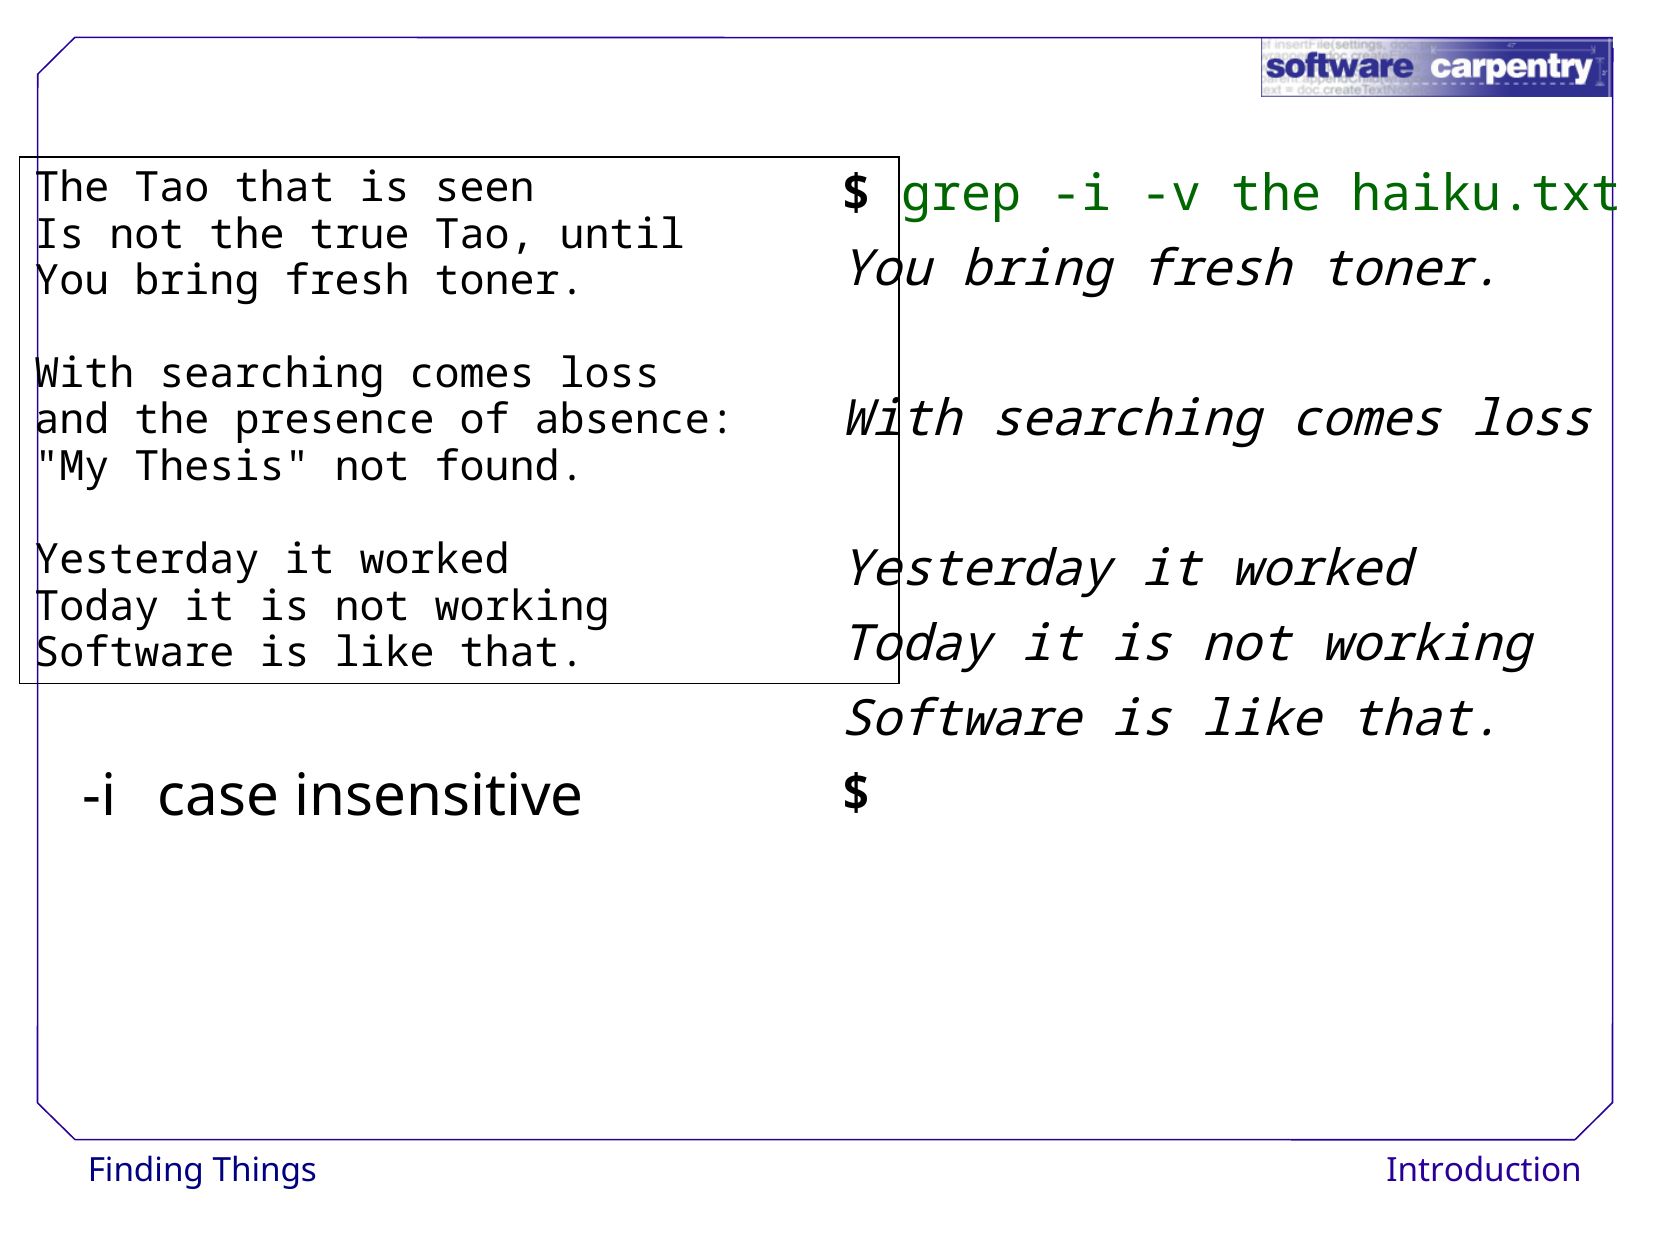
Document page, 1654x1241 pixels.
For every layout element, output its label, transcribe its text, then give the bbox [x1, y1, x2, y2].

text_box -i case insensitive [68, 714, 749, 835]
text_box $ grep -i -v the haiku.txt You bring fresh toner. With searching comes loss Yesterday it worked Today it is not working Software is like that. $ [826, 138, 1517, 1055]
text_box The Tao that is seen Is not the true Tao, until You bring fresh toner. With searching comes loss and the presence of absence: "My Thesis" not found. Yesterday it worked Today it is not working Software is like that. [19, 156, 826, 684]
picture [1261, 39, 1613, 97]
